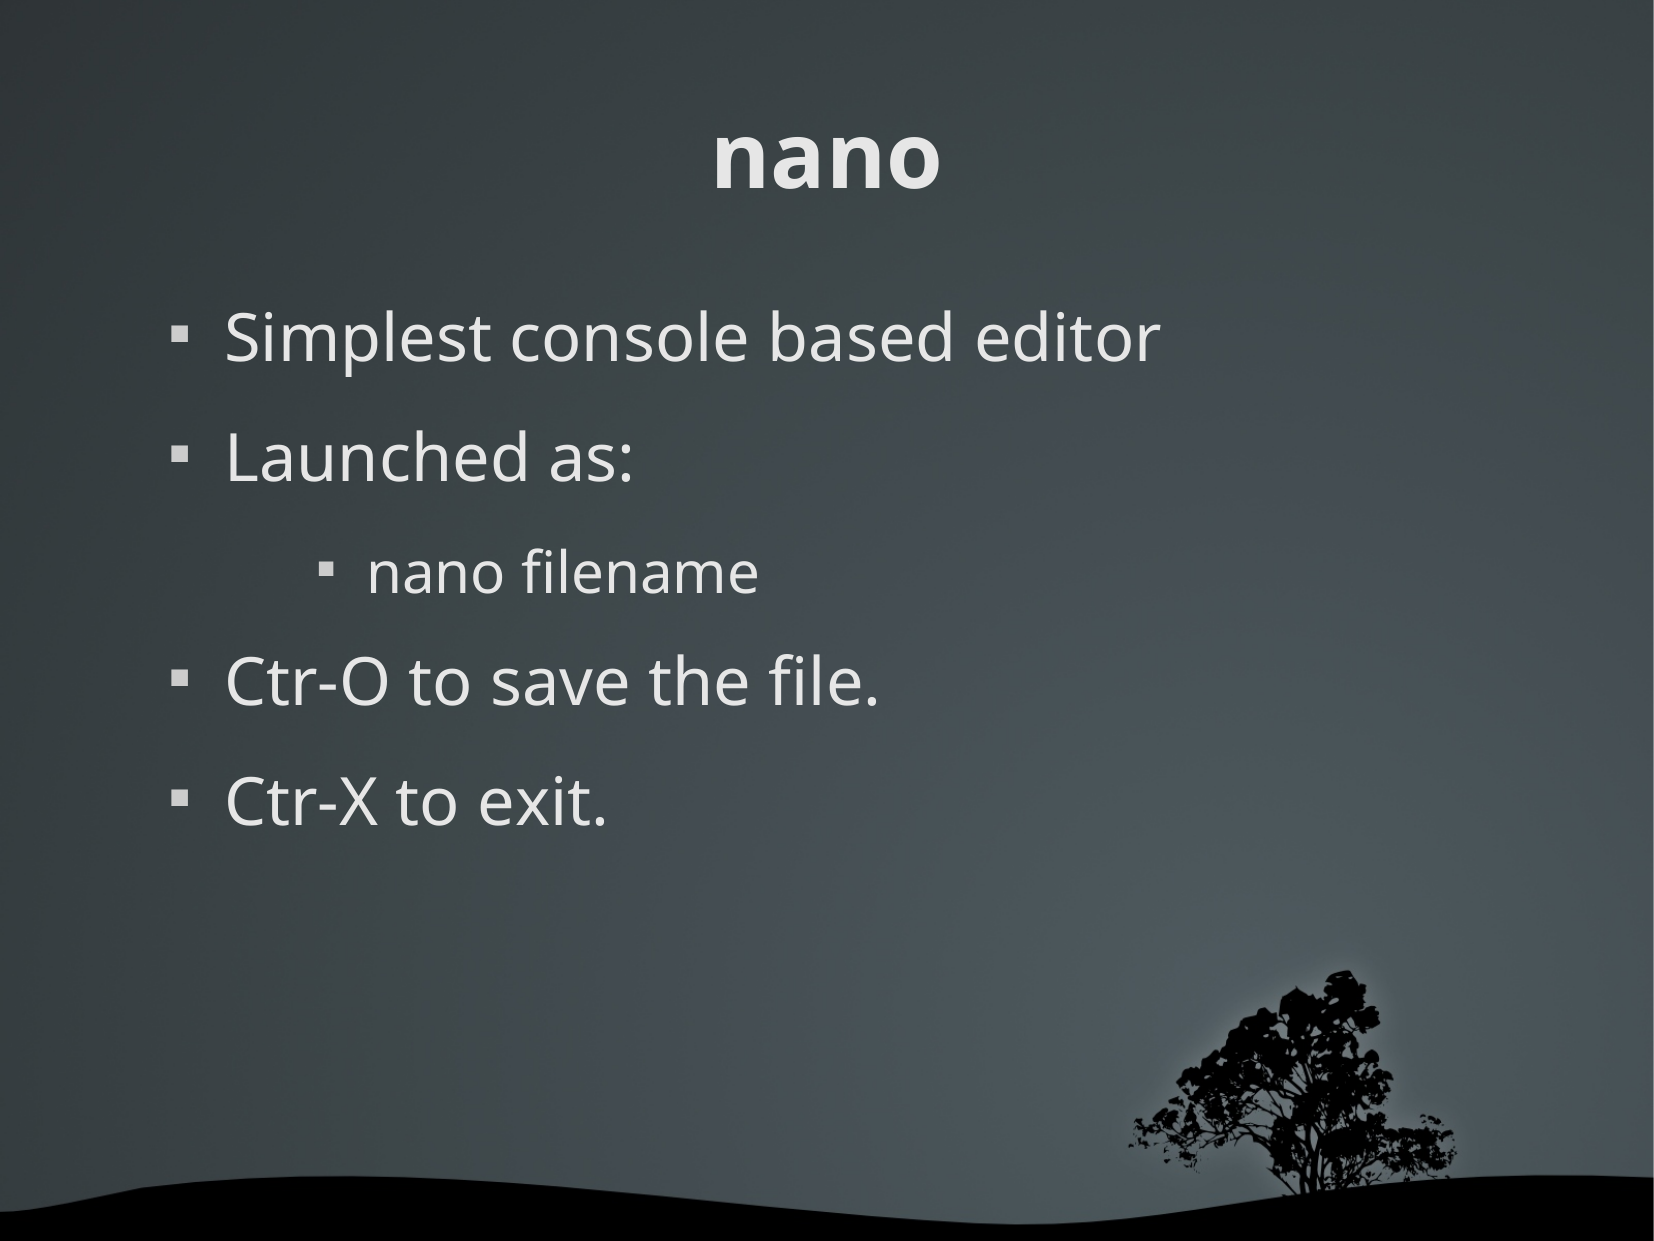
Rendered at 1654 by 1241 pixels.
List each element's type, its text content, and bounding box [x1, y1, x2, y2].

list Simplest console based editor Launched as: nano filename Ctr-O to save the file. Ctr-X to exit. [82, 290, 1571, 1109]
picture [0, 0, 1654, 1241]
title nano [82, 49, 1571, 257]
